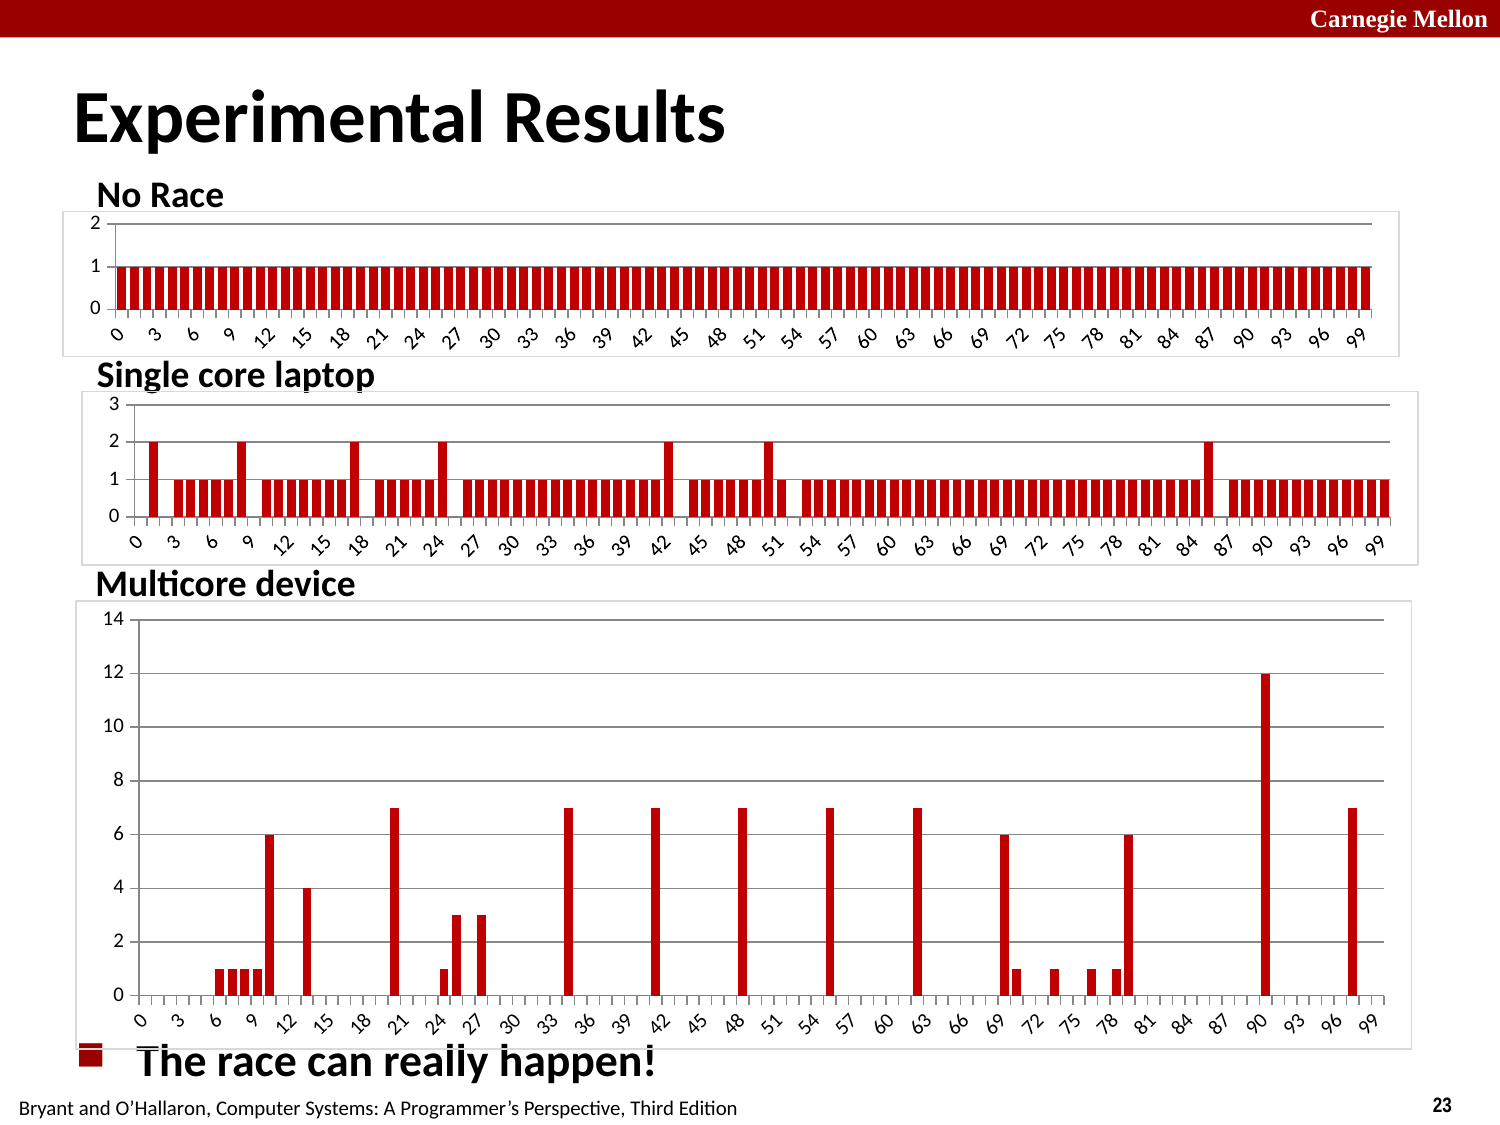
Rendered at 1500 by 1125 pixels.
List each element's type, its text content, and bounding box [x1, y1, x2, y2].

title Experimental Results [58, 50, 1304, 175]
text_box Multicore device [80, 551, 372, 600]
text_box No Race [81, 162, 240, 210]
chart [75, 600, 1413, 1050]
list The race can really happen! [65, 1023, 1361, 1113]
chart [81, 390, 1419, 566]
chart [62, 210, 1400, 358]
text_box Single core laptop [82, 342, 391, 390]
